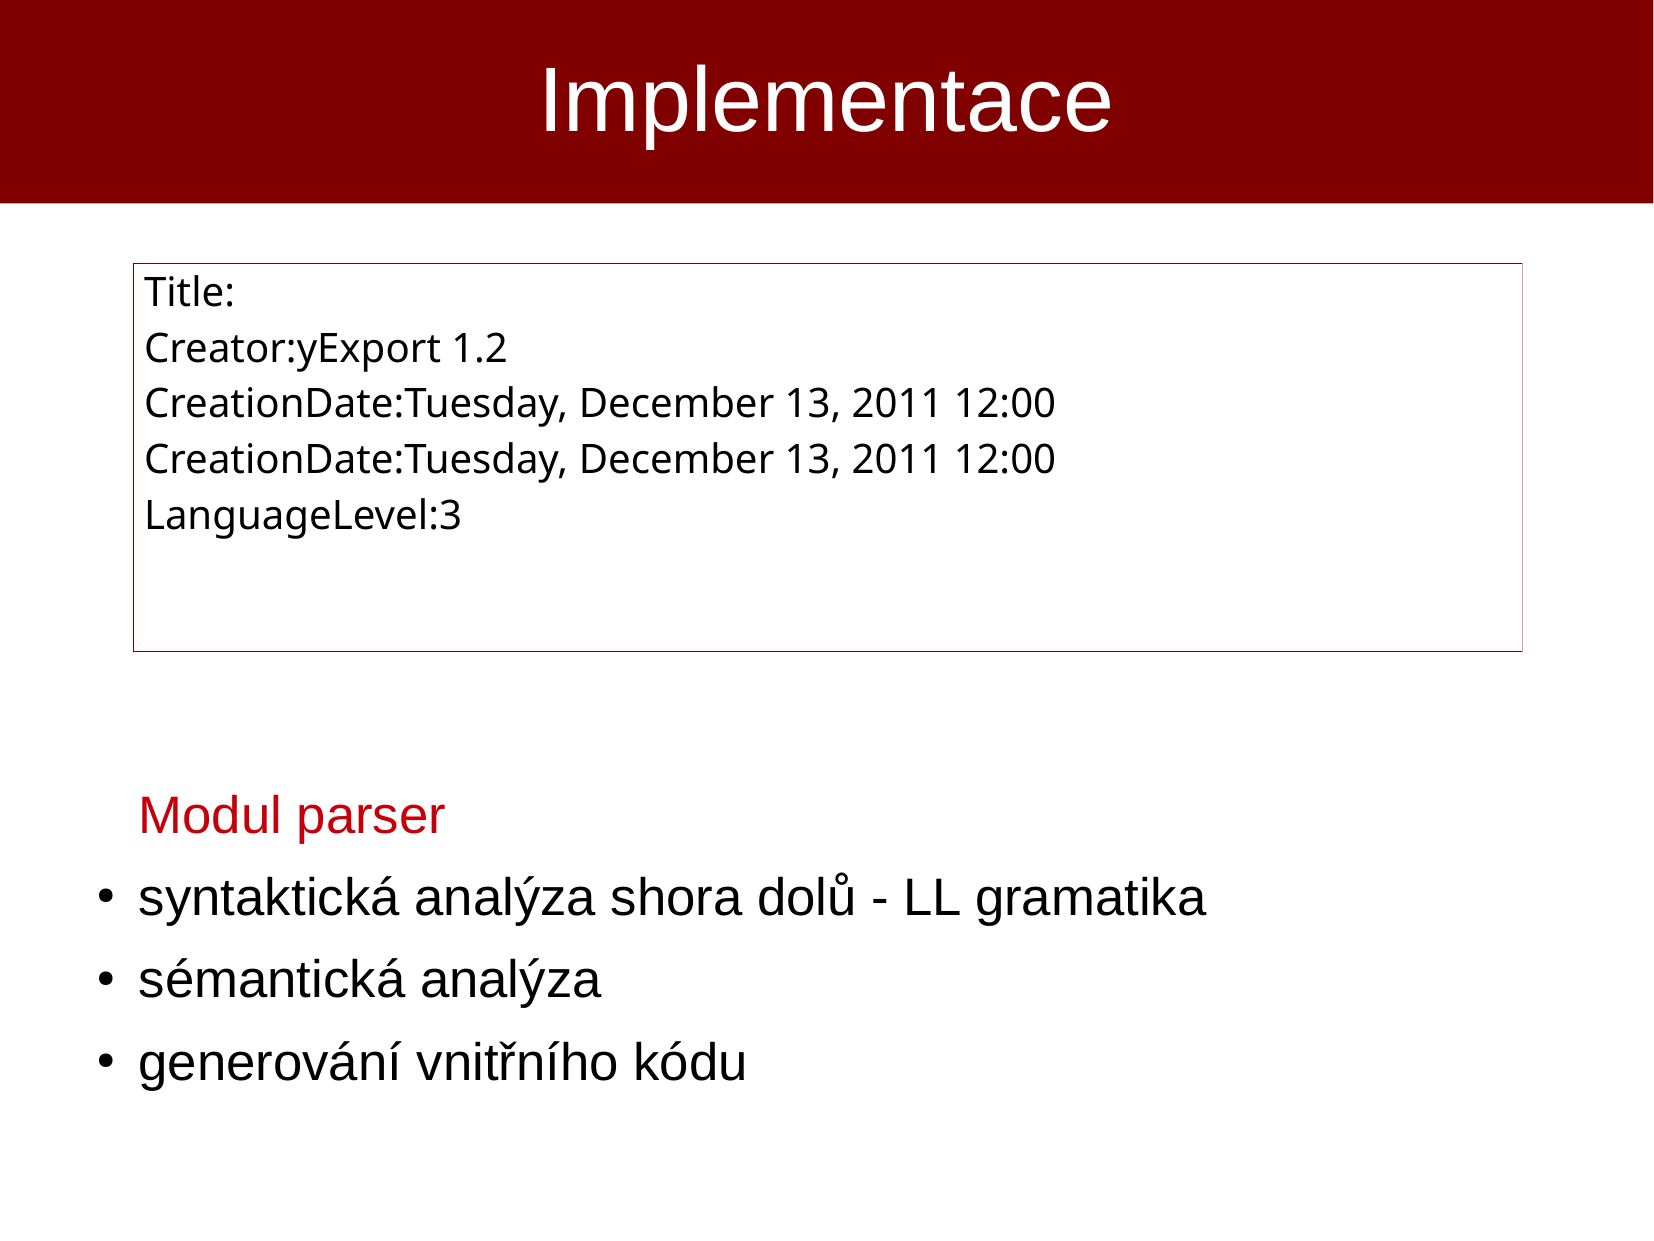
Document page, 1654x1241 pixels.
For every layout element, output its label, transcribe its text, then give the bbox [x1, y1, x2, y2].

picture [130, 260, 1523, 652]
list Modul parser syntaktická analýza shora dolů - LL gramatika sémantická analýza generování vnitřního kódu [82, 785, 1571, 1093]
title Implementace [0, 0, 1654, 204]
